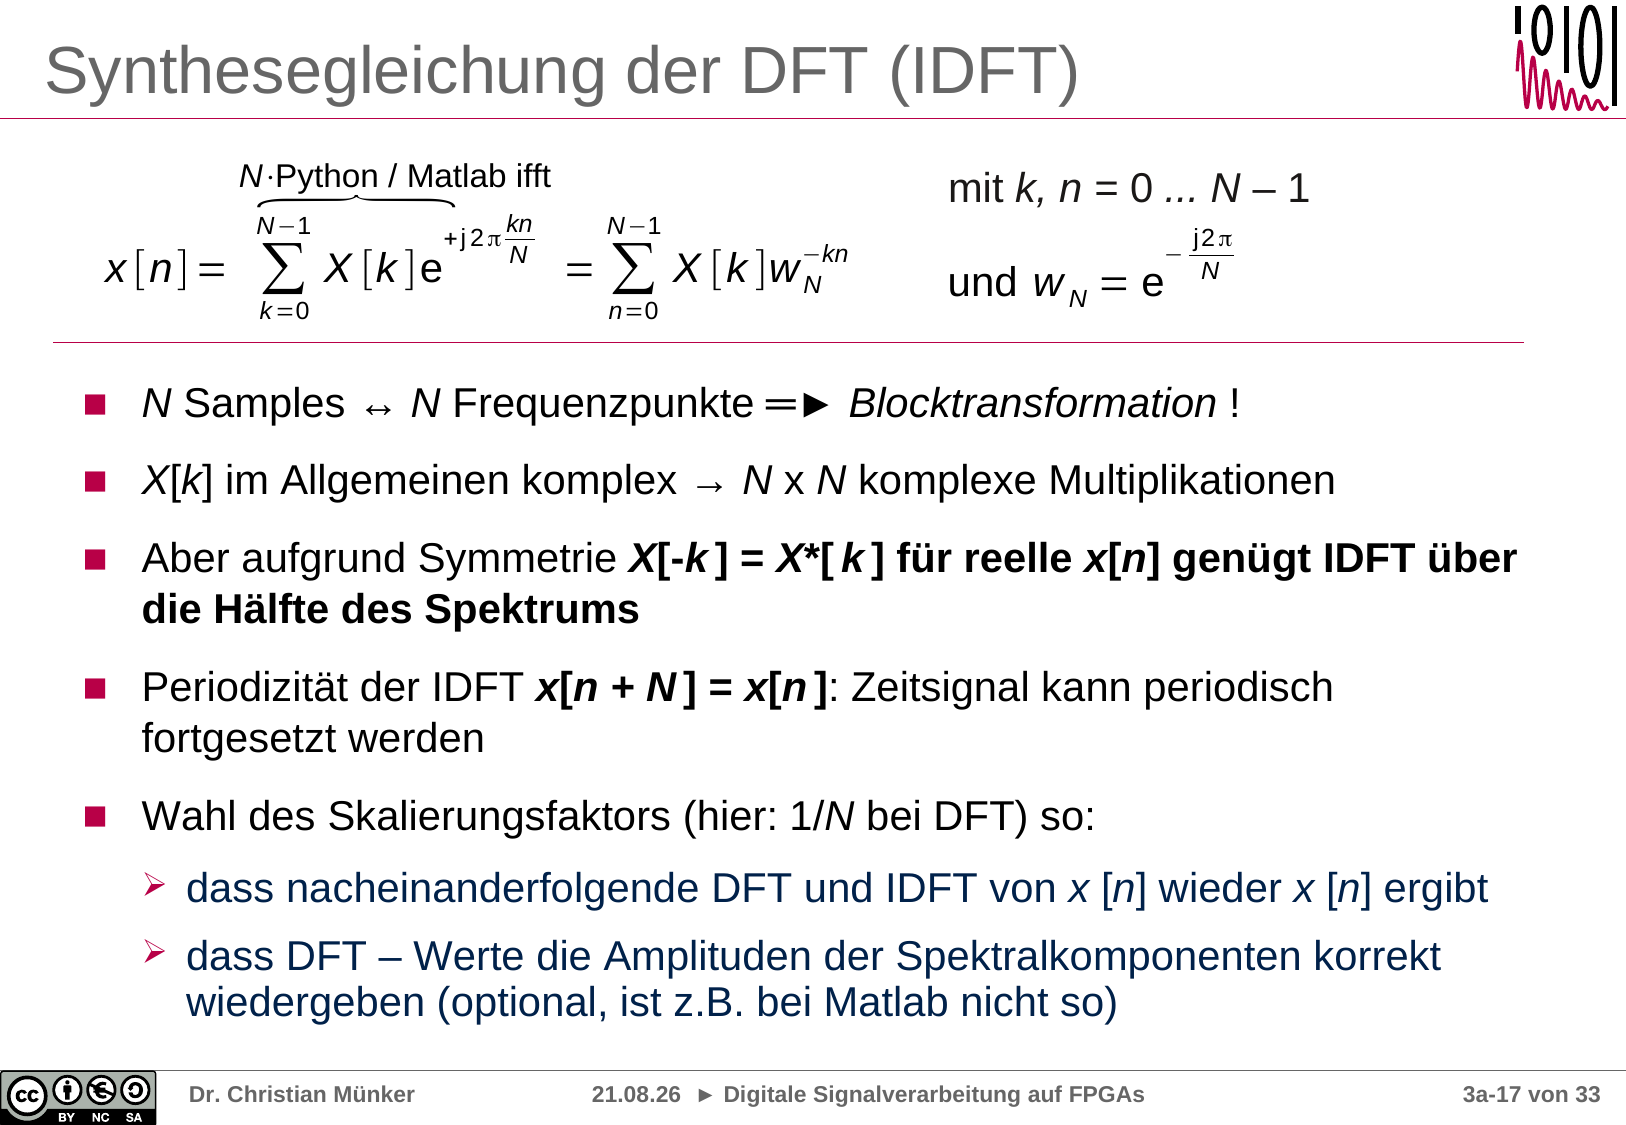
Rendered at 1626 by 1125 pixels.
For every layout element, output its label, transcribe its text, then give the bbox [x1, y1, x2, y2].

title Synthesegleichung der DFT (IDFT) [44, 17, 1489, 130]
chart [97, 158, 856, 325]
text_box mit k, n = 0 ... N – 1 [933, 157, 1326, 220]
list N Samples ↔ N Frequenzpunkte ═► Blocktransformation ! X[k] im Allgemeinen komplex → N x N komplexe Multiplikationen Aber aufgrund Symmetrie X[-k ] = X*[ k ] für reelle x[n] genügt IDFT über die Hälfte des Spektrums Periodizität der IDFT x[n + N ] = x[n ]: Zeitsignal kann periodisch fortgesetzt werden Wahl des Skalierungsfaktors (hier: 1/N bei DFT) so: dass nacheinanderfolgende DFT und IDFT von x [n] wieder x [n] ergibt dass DFT – Werte die Amplituden der Spektralkomponenten korrekt wiedergeben (optional, ist z.B. bei Matlab nicht so) [82, 374, 1530, 1028]
chart [941, 225, 1242, 313]
picture [1511, 0, 1624, 113]
